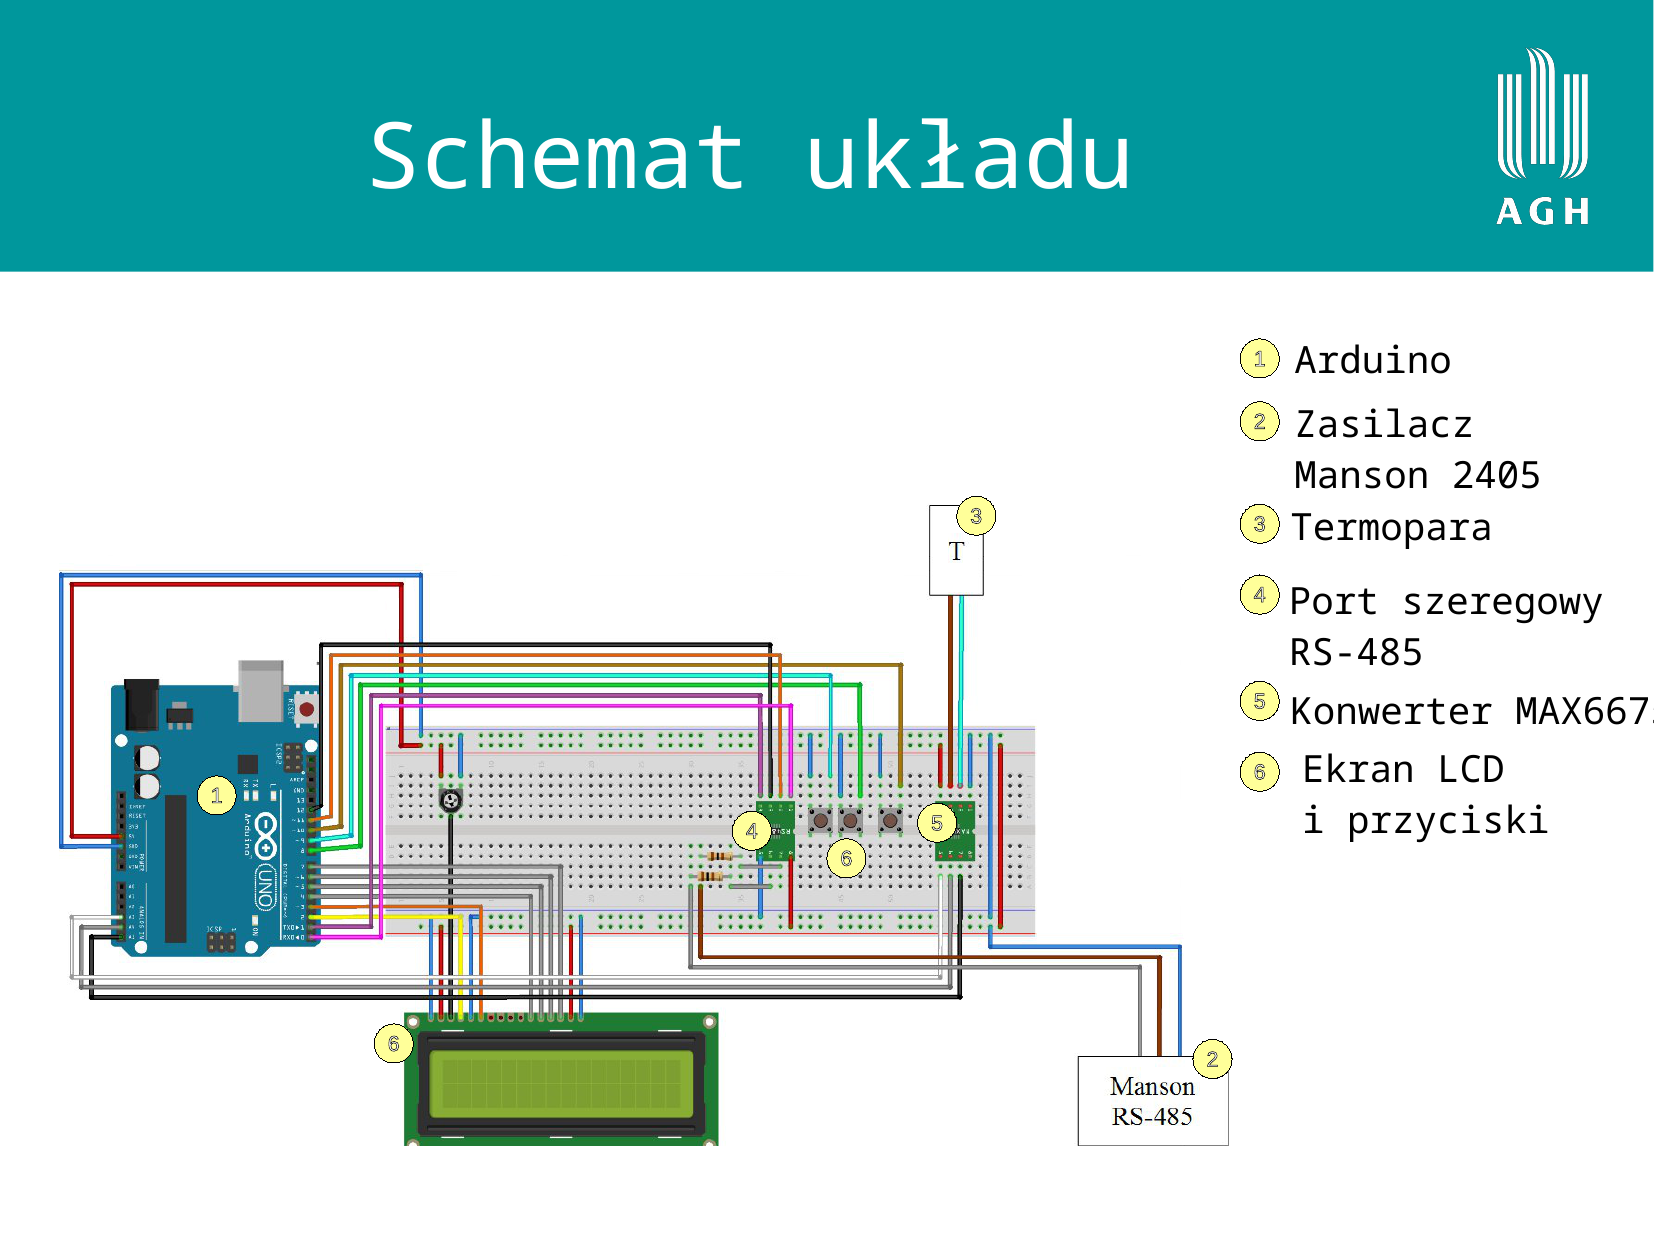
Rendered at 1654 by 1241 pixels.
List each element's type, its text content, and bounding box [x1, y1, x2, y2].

text_box Konwerter MAX6675 [1275, 676, 1654, 736]
text_box 4 [732, 811, 772, 851]
text_box 6 [826, 838, 866, 878]
picture [59, 503, 1229, 1146]
text_box 3 [956, 496, 996, 536]
picture [1496, 47, 1588, 225]
text_box 5 [1240, 681, 1275, 721]
text_box Zasilacz Manson 2405 [1279, 390, 1535, 493]
text_box Arduino [1279, 326, 1453, 386]
text_box 6 [374, 1023, 414, 1063]
text_box 2 [1192, 1039, 1233, 1079]
text_box 6 [1240, 752, 1280, 792]
text_box 2 [1240, 401, 1279, 441]
text_box 1 [1240, 338, 1279, 378]
text_box 5 [917, 803, 957, 843]
text_box 1 [197, 775, 237, 815]
text_box Termopara [1275, 492, 1490, 552]
text_box Port szeregowy RS-485 [1274, 566, 1591, 670]
text_box Ekran LCD i przyciski [1287, 735, 1543, 839]
text_box 3 [1240, 504, 1275, 544]
text_box 4 [1240, 574, 1274, 615]
title Schemat układu [82, 49, 1418, 257]
